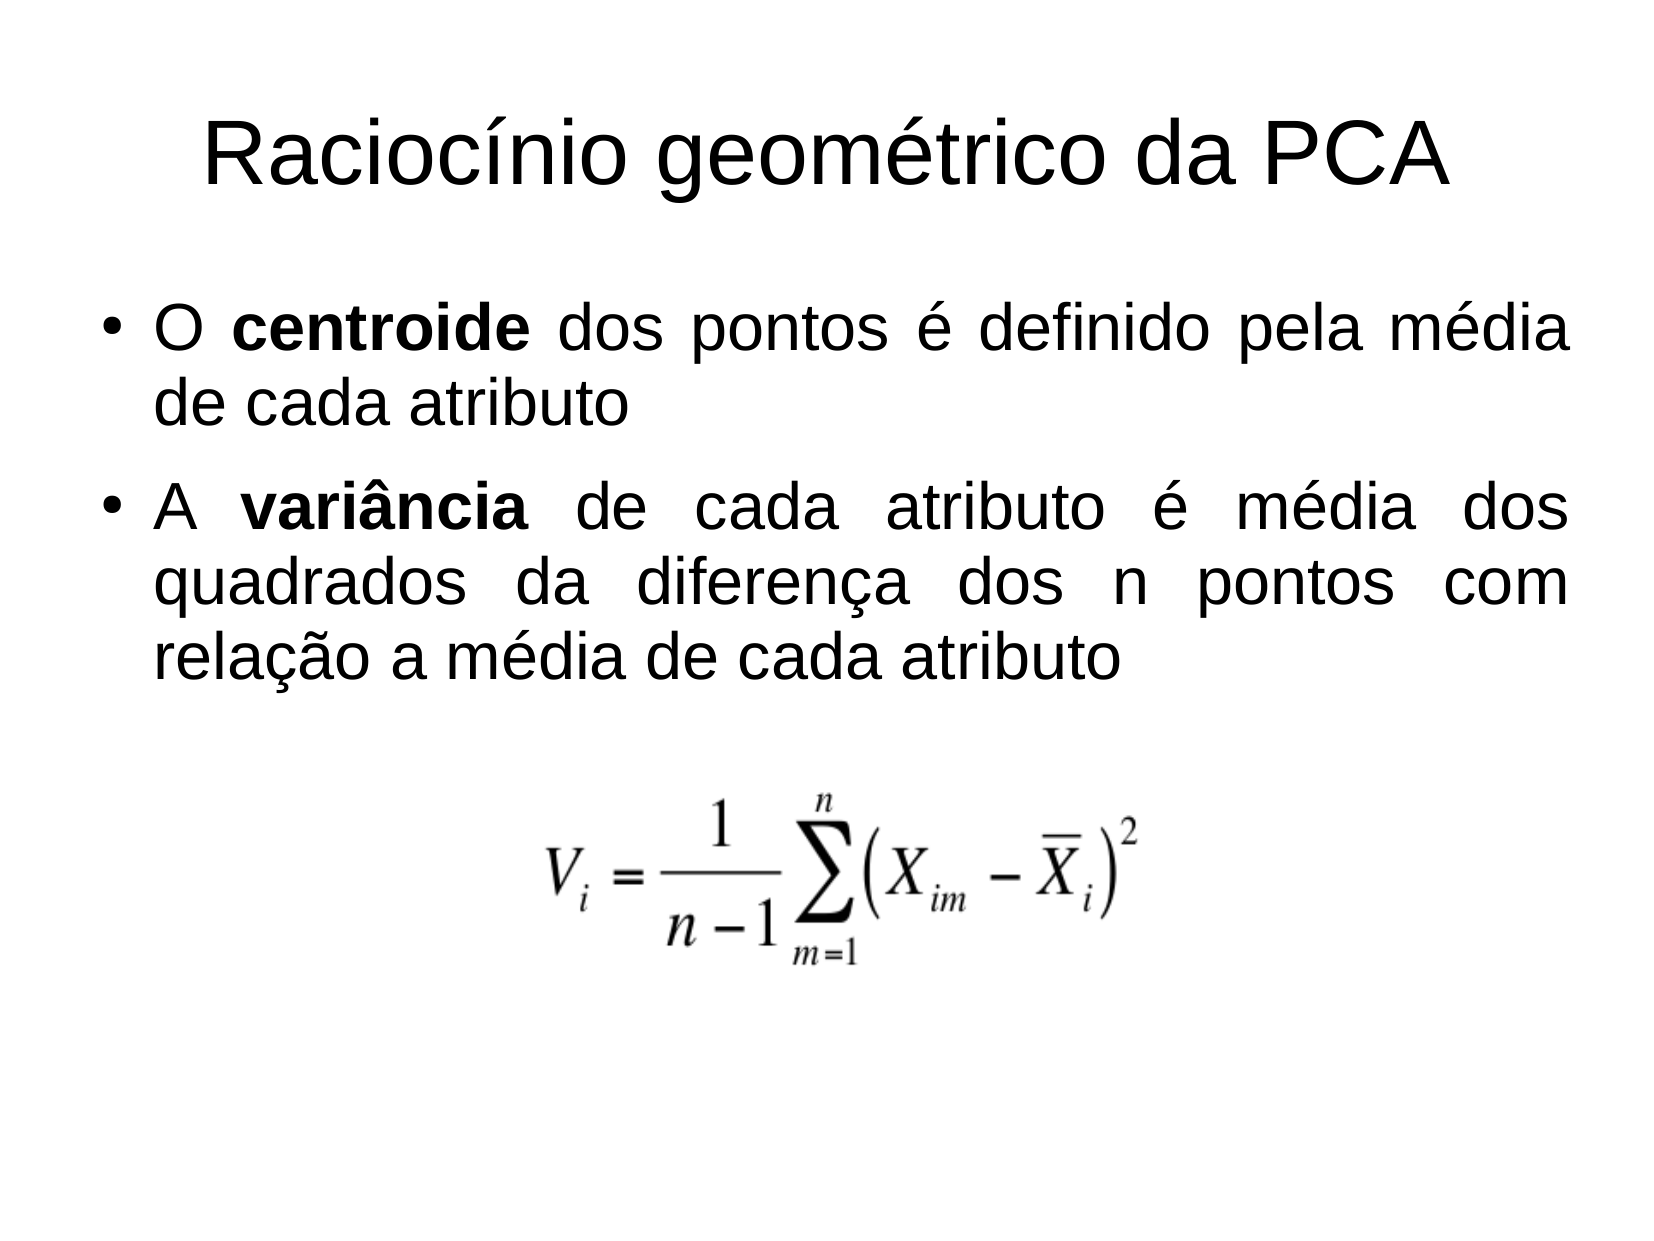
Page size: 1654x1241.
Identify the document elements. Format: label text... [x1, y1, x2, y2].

title Raciocínio geométrico da PCA [82, 49, 1571, 257]
list O centroide dos pontos é definido pela média de cada atributo A variância de cada atributo é média dos quadrados da diferença dos n pontos com relação a média de cada atributo [82, 290, 1571, 1010]
picture [543, 772, 1146, 969]
